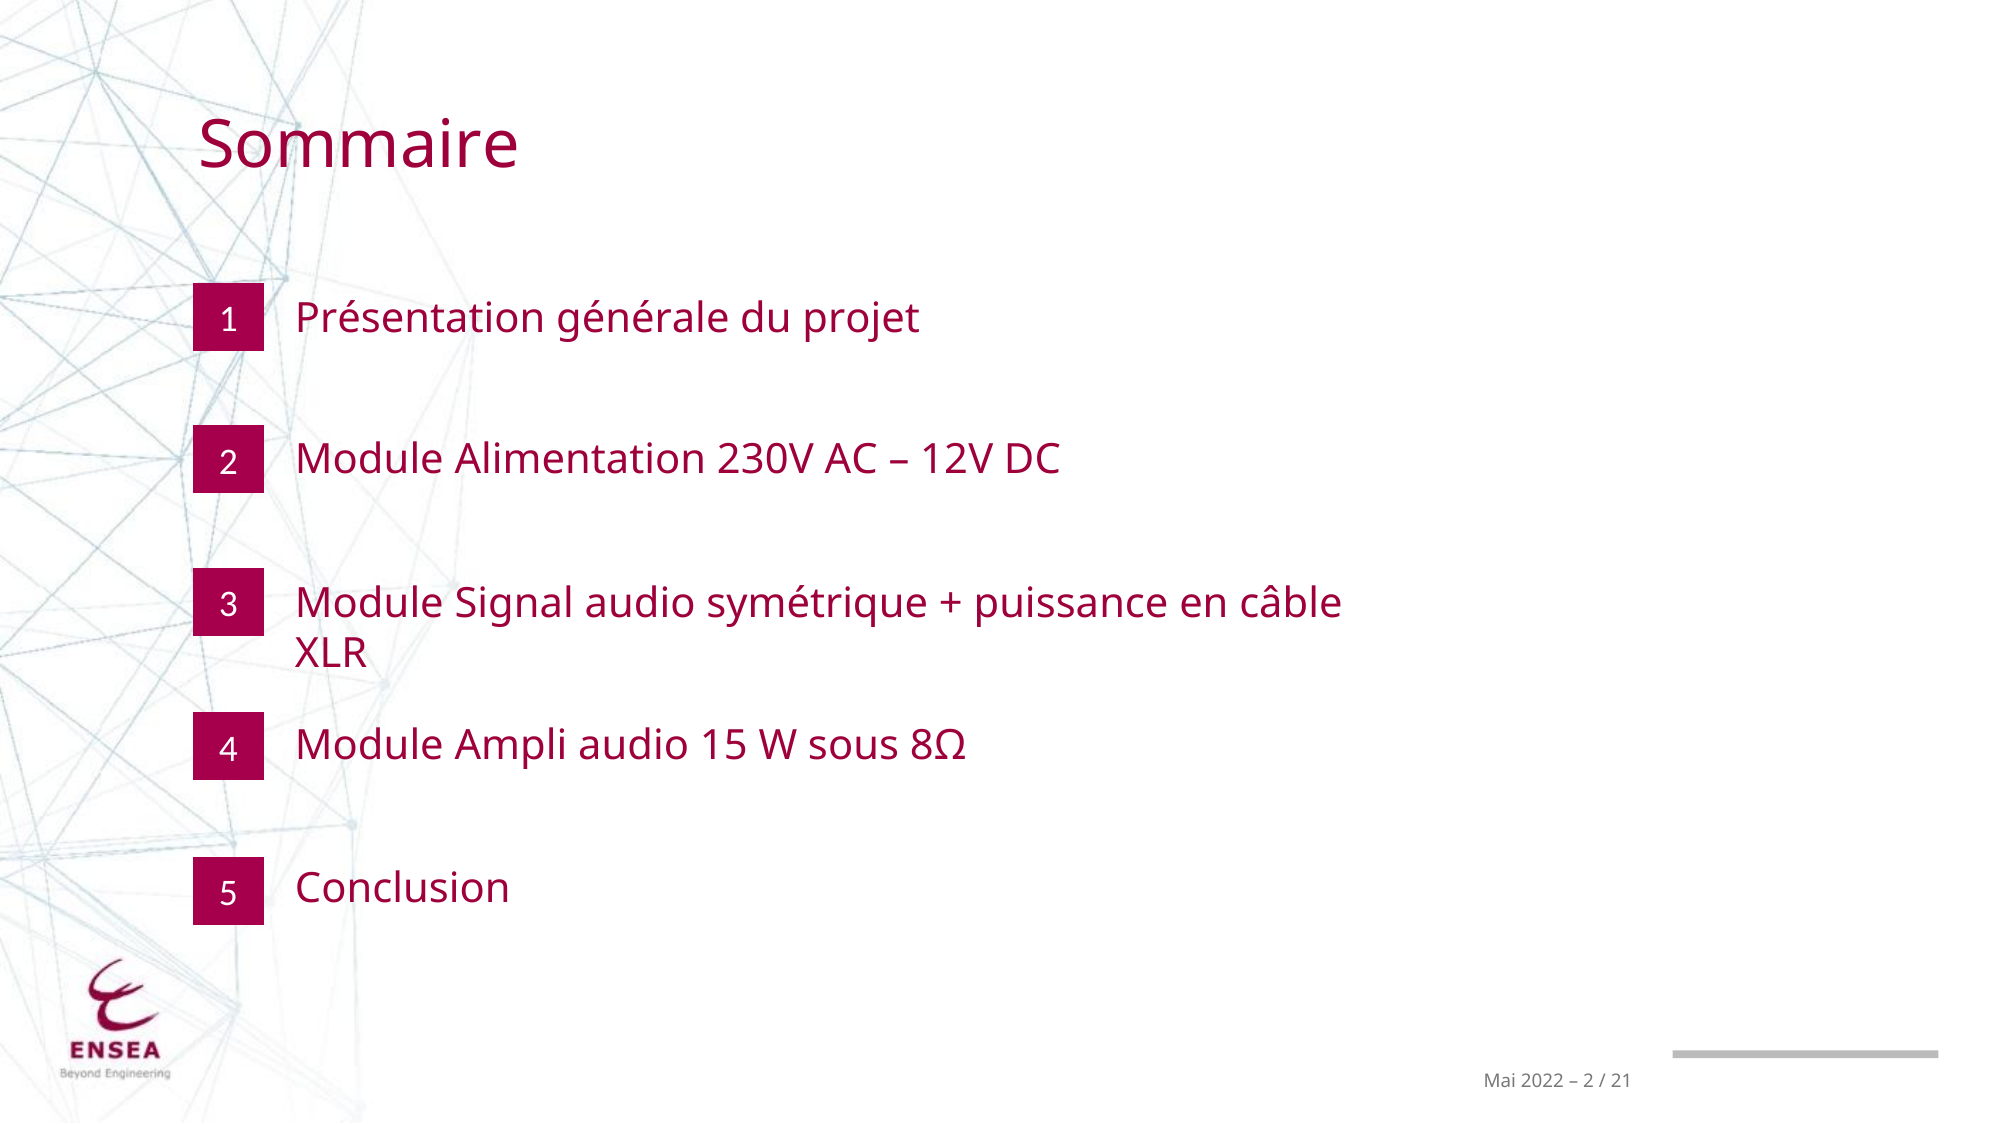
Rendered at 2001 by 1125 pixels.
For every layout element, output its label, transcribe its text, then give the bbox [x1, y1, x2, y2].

text_box Présentation générale du projet [279, 282, 1030, 361]
text_box 4 [193, 712, 264, 780]
text_box Mai 2022 – ‹#› / 21 [1468, 1061, 1951, 1102]
text_box Conclusion [279, 852, 1006, 931]
text_box [1673, 1050, 1938, 1058]
text_box Module Signal audio symétrique + puissance en câble XLR [279, 567, 1421, 646]
text_box 5 [193, 857, 264, 925]
text_box Sommaire [183, 93, 778, 172]
text_box 3 [193, 568, 264, 636]
text_box Module Alimentation 230V AC – 12V DC [279, 424, 1107, 503]
text_box Module Ampli audio 15 W sous 8Ω [279, 710, 1006, 789]
text_box 2 [193, 425, 264, 493]
text_box 1 [193, 283, 264, 351]
